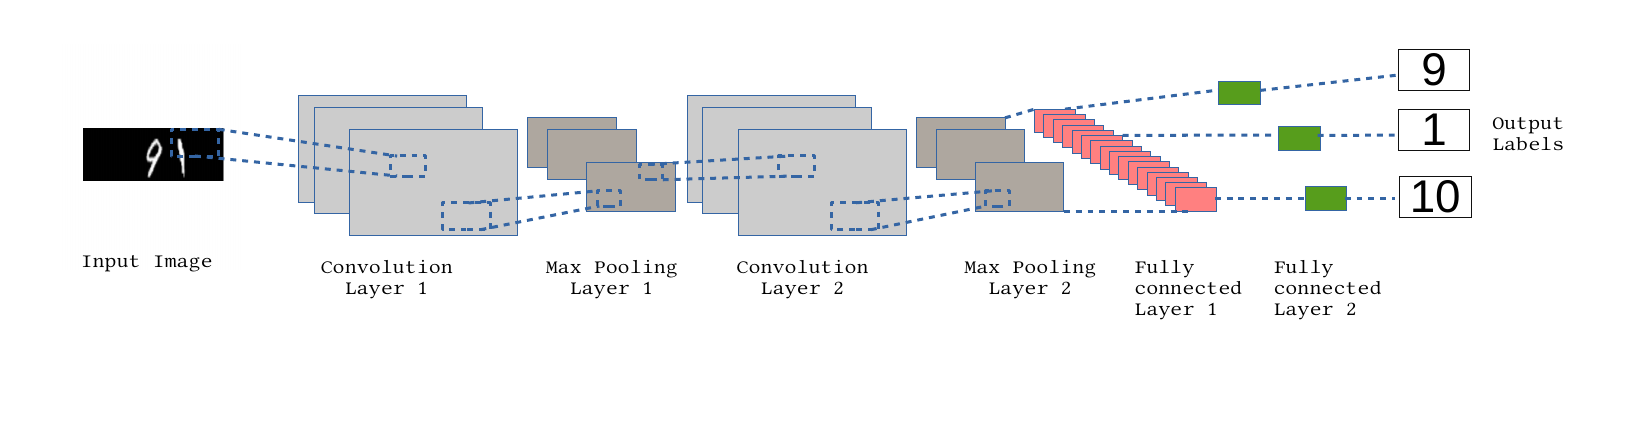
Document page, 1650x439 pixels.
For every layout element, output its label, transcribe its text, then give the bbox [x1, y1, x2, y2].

text_box Max Pooling Layer 2 [949, 249, 1119, 417]
text_box Max Pooling Layer 1 [531, 248, 721, 417]
text_box [527, 117, 676, 212]
text_box 9 [1398, 49, 1470, 91]
text_box 10 [1399, 176, 1472, 218]
text_box [1278, 126, 1321, 151]
text_box [916, 117, 1064, 212]
picture [60, 44, 241, 271]
text_box [687, 95, 907, 236]
text_box Fully connected Layer 1 [1119, 249, 1258, 417]
text_box Convolution Layer 2 [721, 248, 922, 417]
text_box [1305, 186, 1347, 211]
text_box 1 [1398, 109, 1470, 151]
text_box Input Image [65, 243, 254, 338]
text_box Output Labels [1477, 105, 1650, 169]
text_box [1034, 109, 1217, 212]
text_box [1218, 81, 1261, 105]
text_box Fully connected Layer 2 [1258, 249, 1459, 417]
text_box [298, 95, 518, 236]
text_box Convolution Layer 1 [306, 248, 506, 417]
